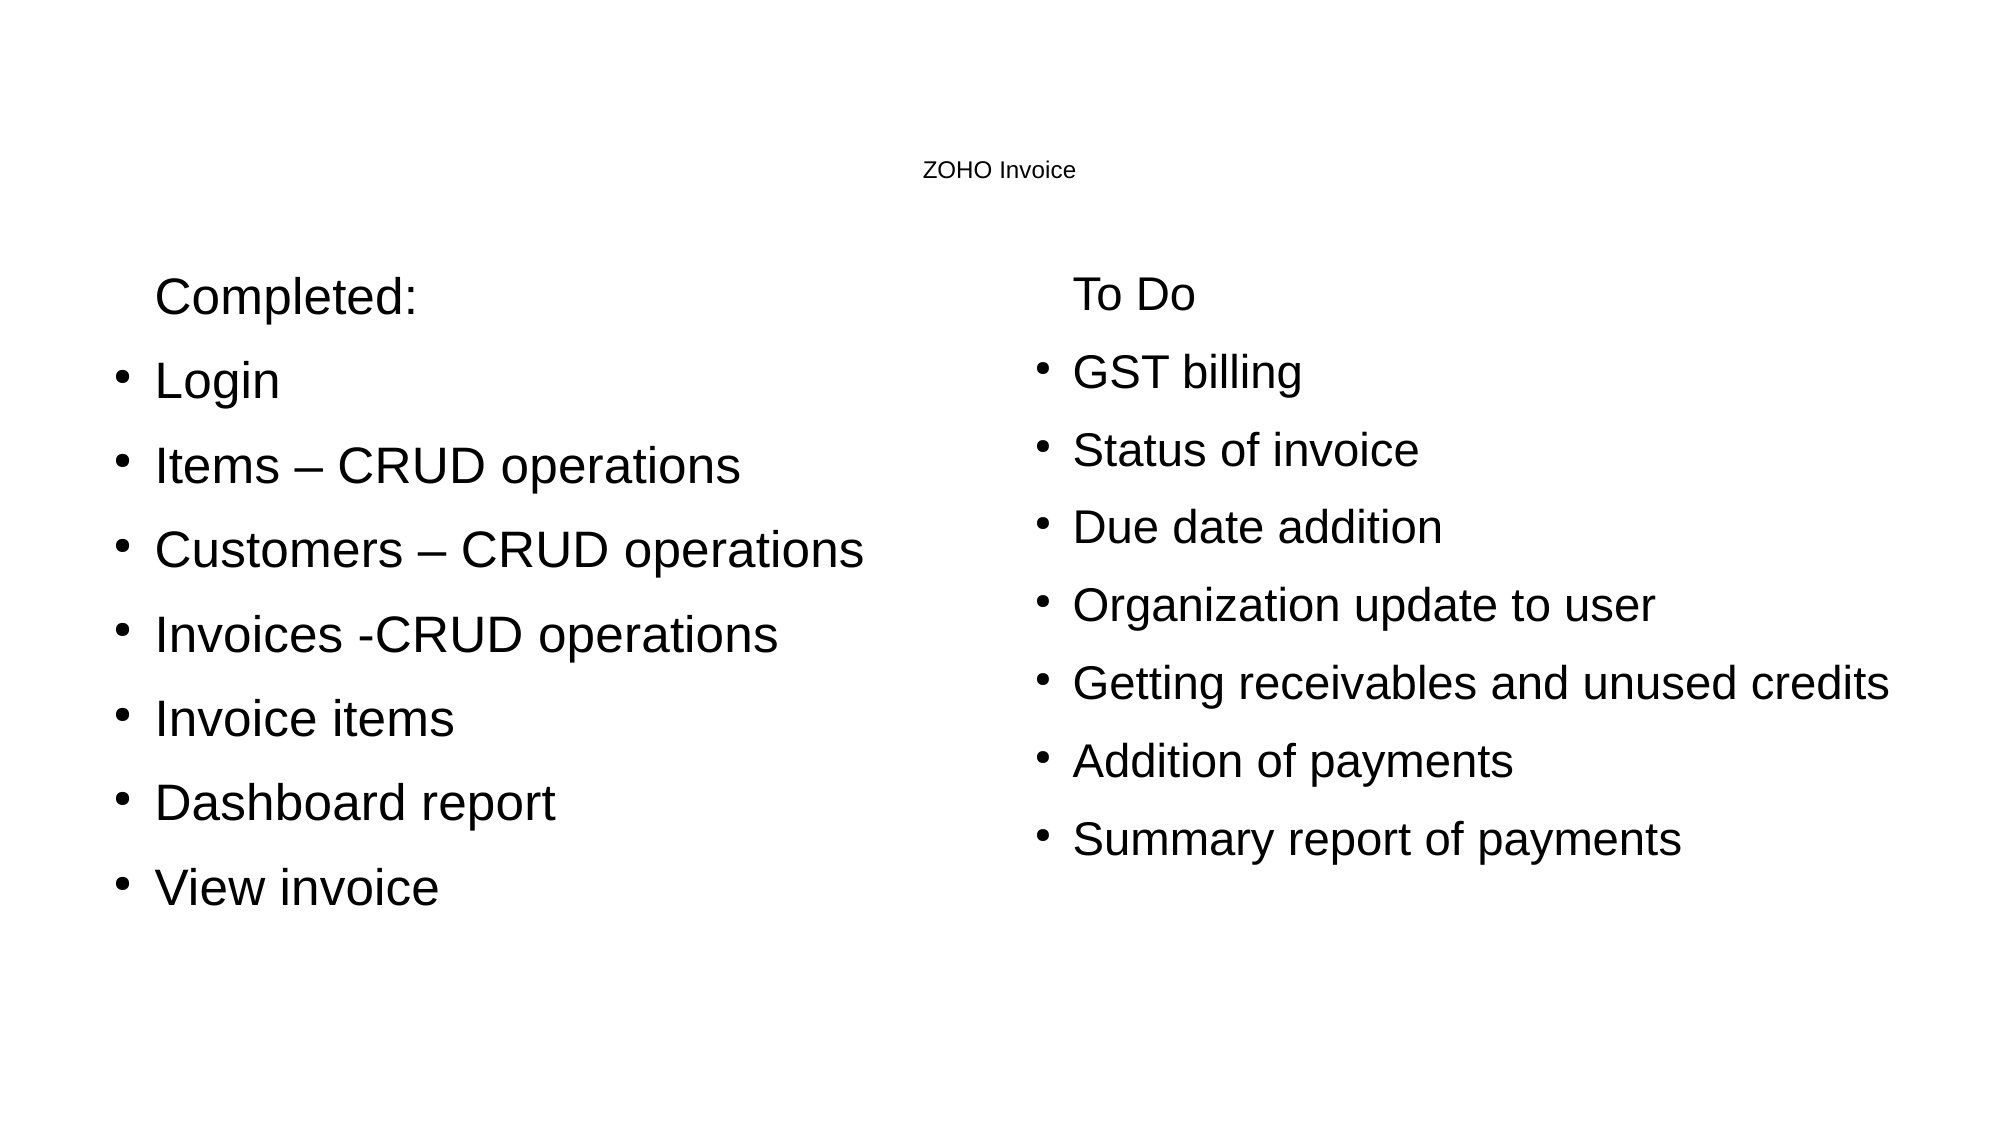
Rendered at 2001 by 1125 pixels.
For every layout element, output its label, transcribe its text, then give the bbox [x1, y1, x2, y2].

list Completed: Login Items – CRUD operations Customers – CRUD operations Invoices -CRUD operations Invoice items Dashboard report View invoice [99, 263, 979, 916]
list To Do GST billing Status of invoice Due date addition Organization update to user Getting receivables and unused credits Addition of payments Summary report of payments [1022, 263, 1901, 916]
title ZOHO Invoice [137, 145, 1863, 191]
